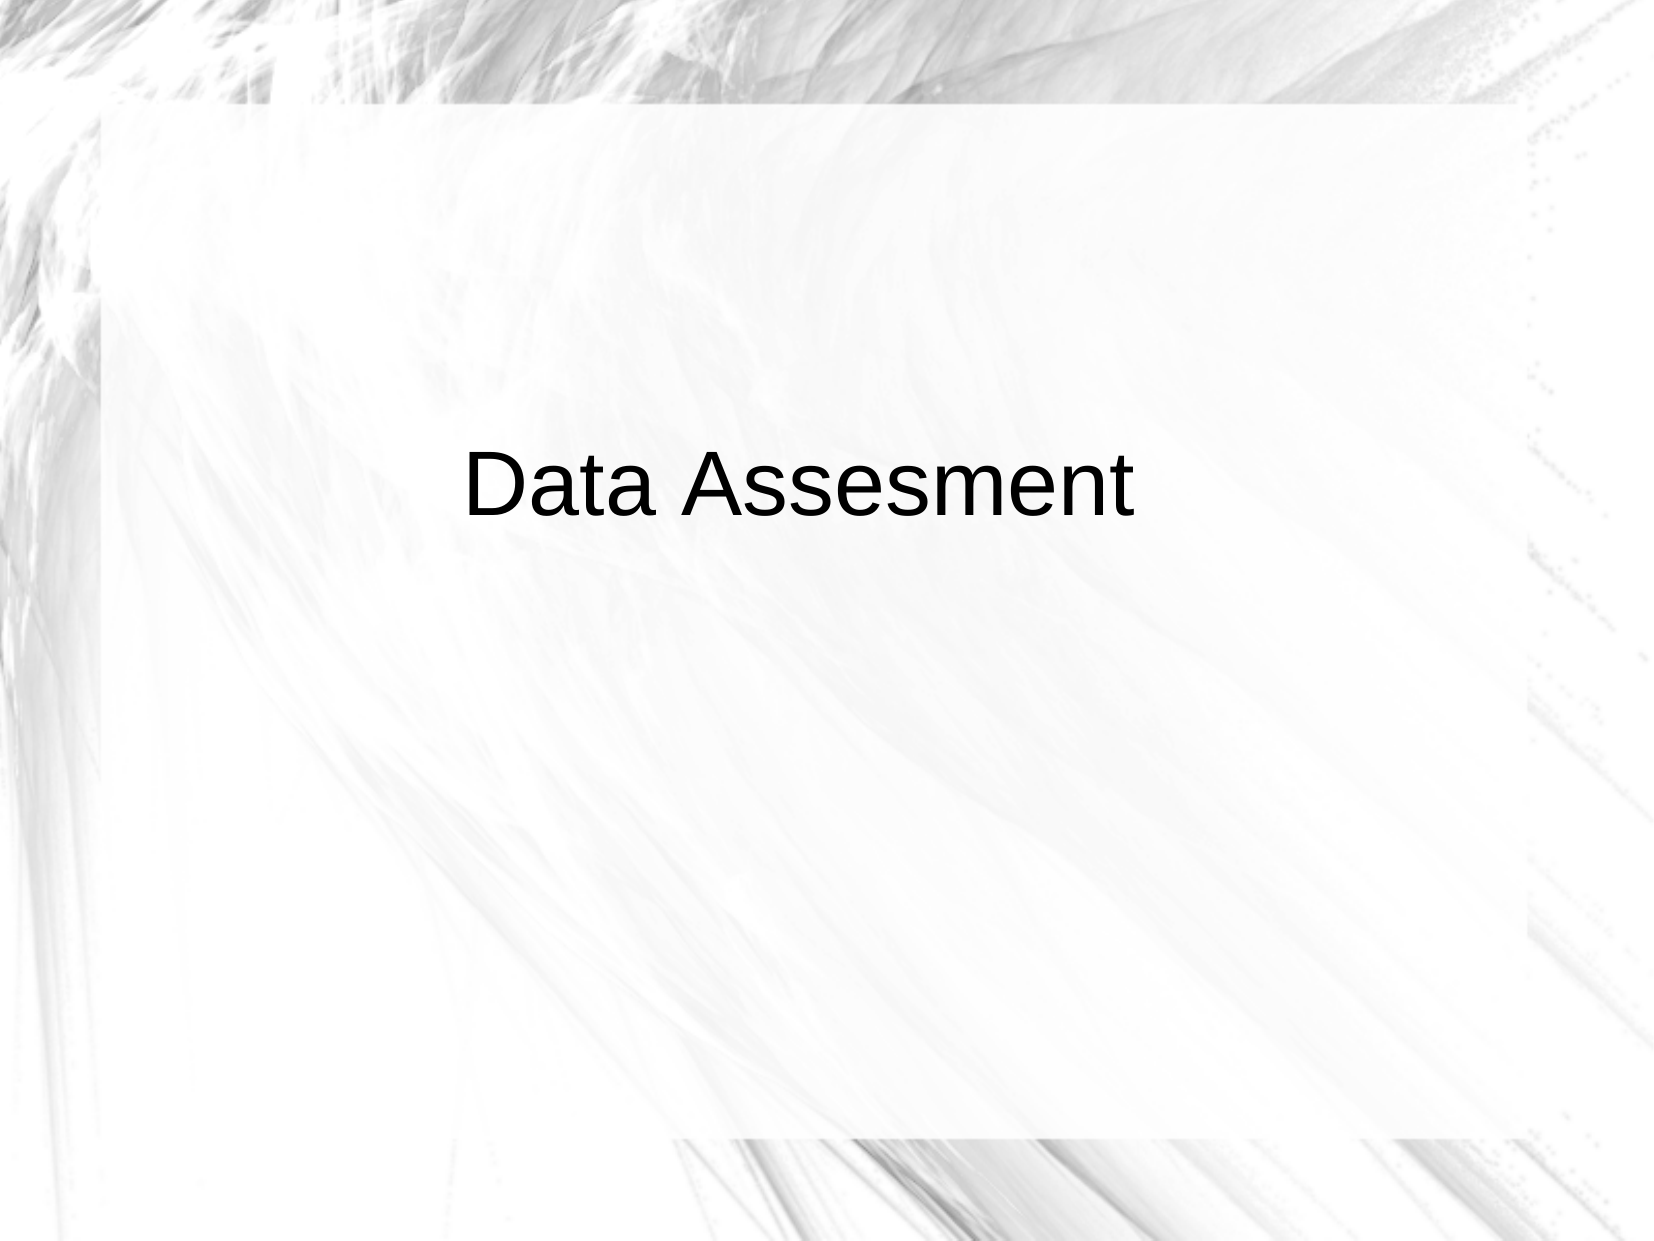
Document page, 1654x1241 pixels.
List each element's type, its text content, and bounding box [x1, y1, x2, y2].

title Data Assesment [118, 112, 1506, 856]
picture [0, 0, 1654, 1241]
